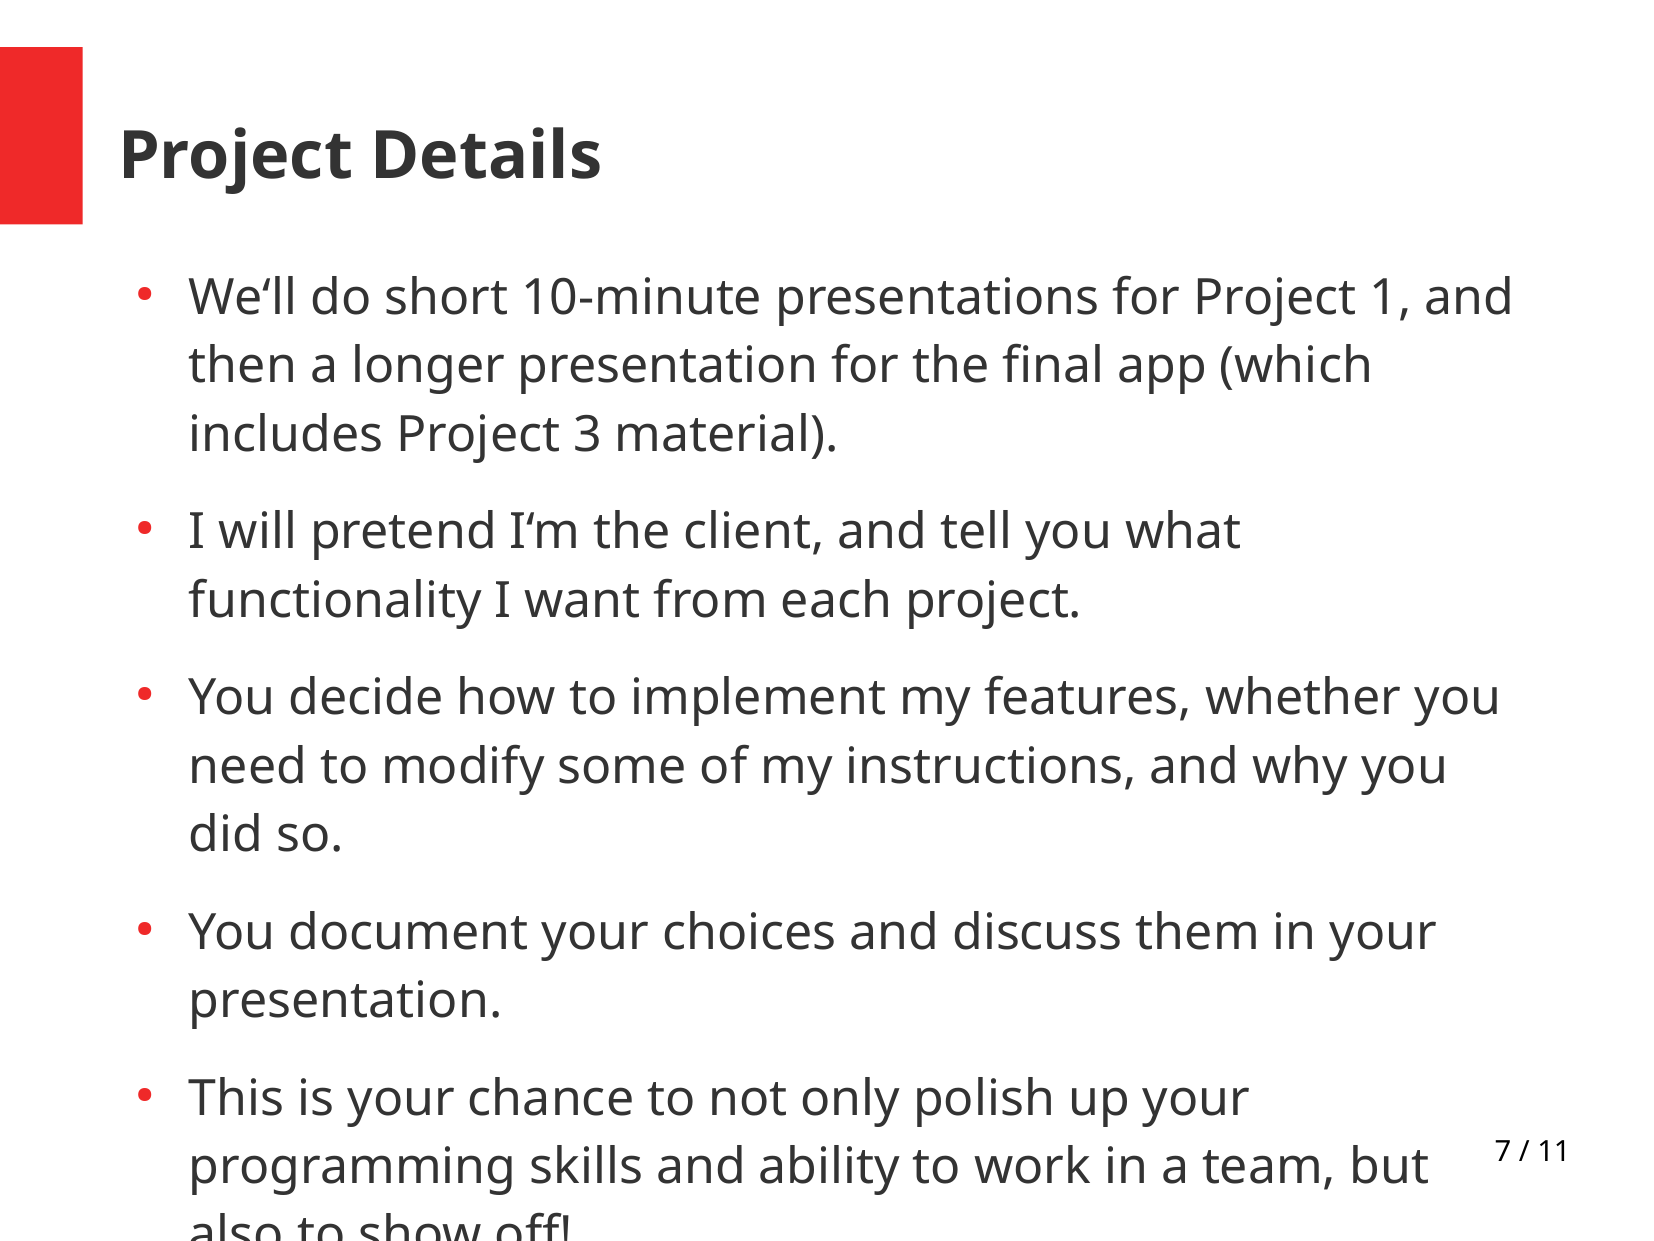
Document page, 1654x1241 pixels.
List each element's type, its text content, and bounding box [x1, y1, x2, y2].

title Project Details [118, 49, 1571, 257]
list We‘ll do short 10-minute presentations for Project 1, and then a longer presentation for the final app (which includes Project 3 material). I will pretend I‘m the client, and tell you what functionality I want from each project. You decide how to implement my features, whether you need to modify some of my instructions, and why you did so. You document your choices and discuss them in your presentation. This is your chance to not only polish up your programming skills and ability to work in a team, but also to show off! [118, 261, 1536, 981]
